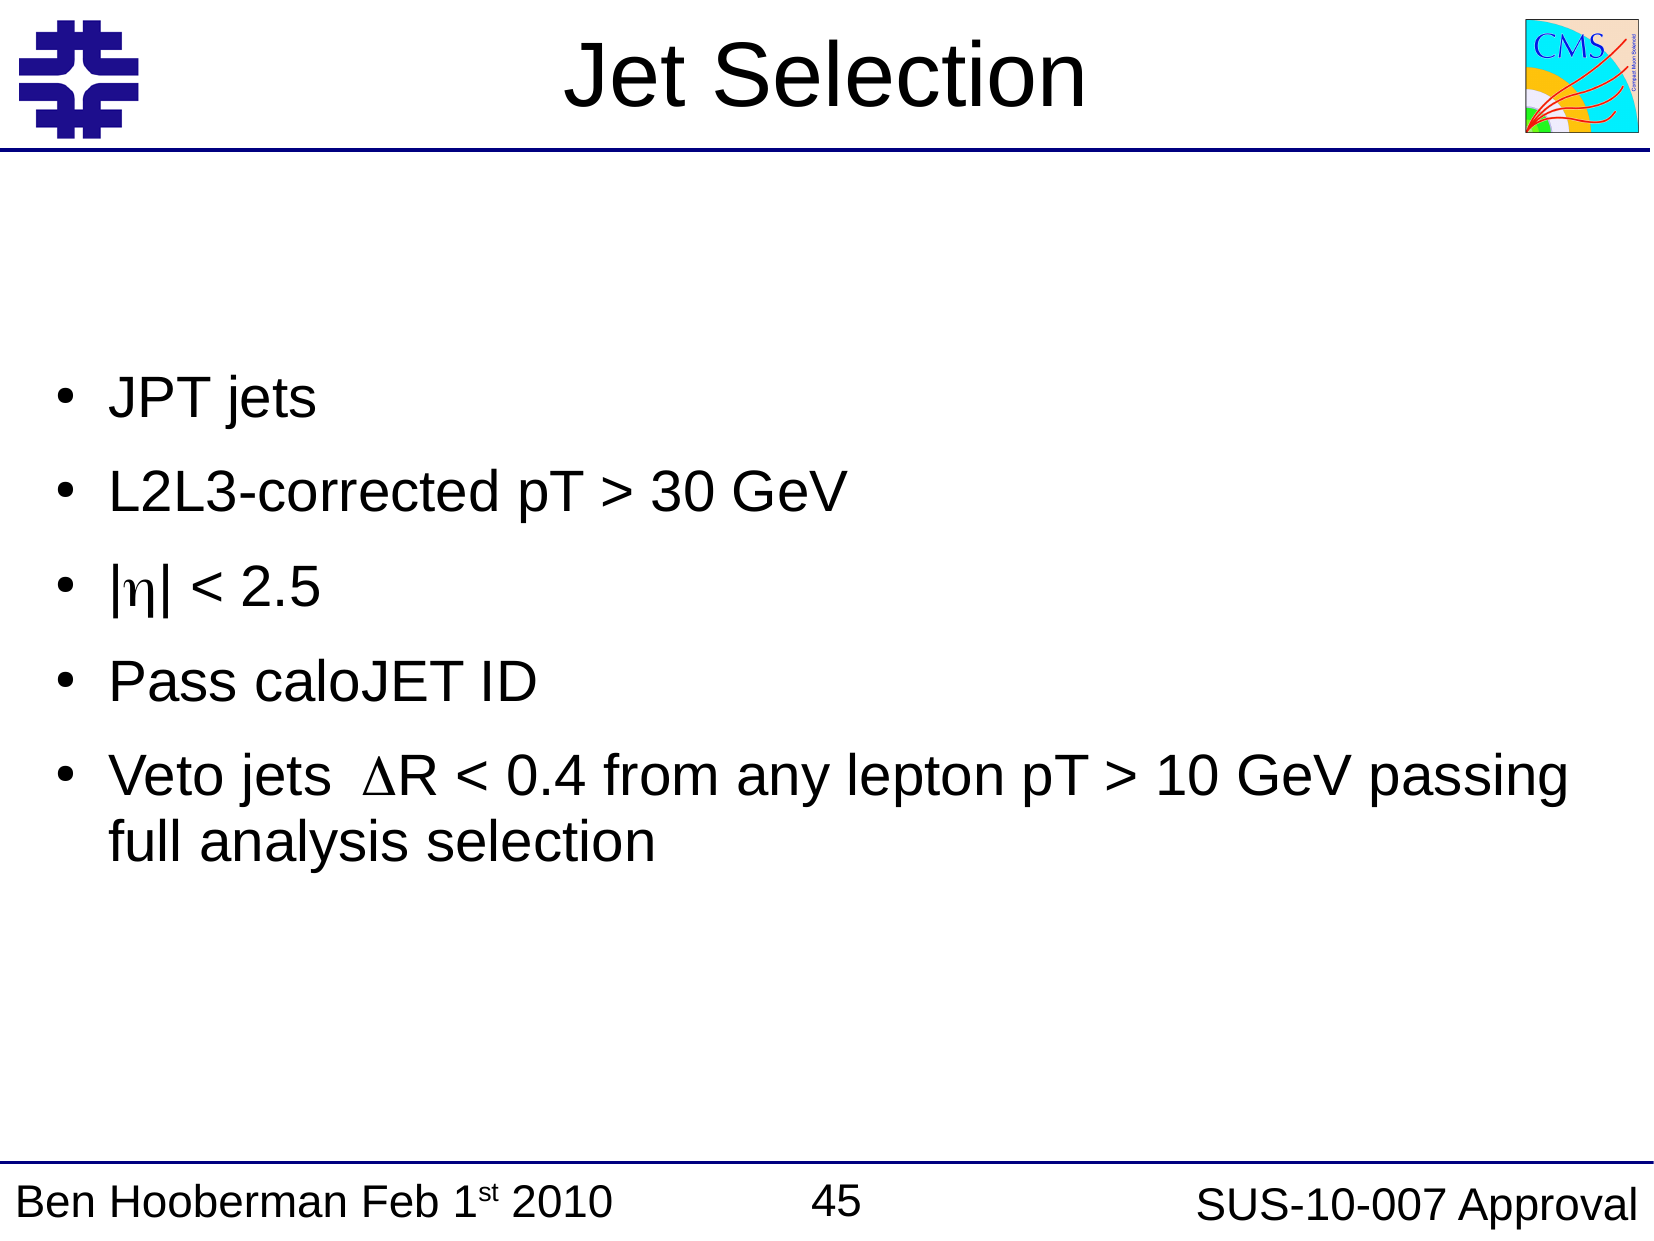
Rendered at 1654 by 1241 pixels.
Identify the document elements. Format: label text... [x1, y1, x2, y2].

list JPT jets L2L3-corrected pT > 30 GeV || < 2.5 Pass caloJET ID Veto jets DR < 0.4 from any lepton pT > 10 GeV passing full analysis selection [37, 364, 1613, 926]
title Jet Selection [0, 0, 1654, 151]
